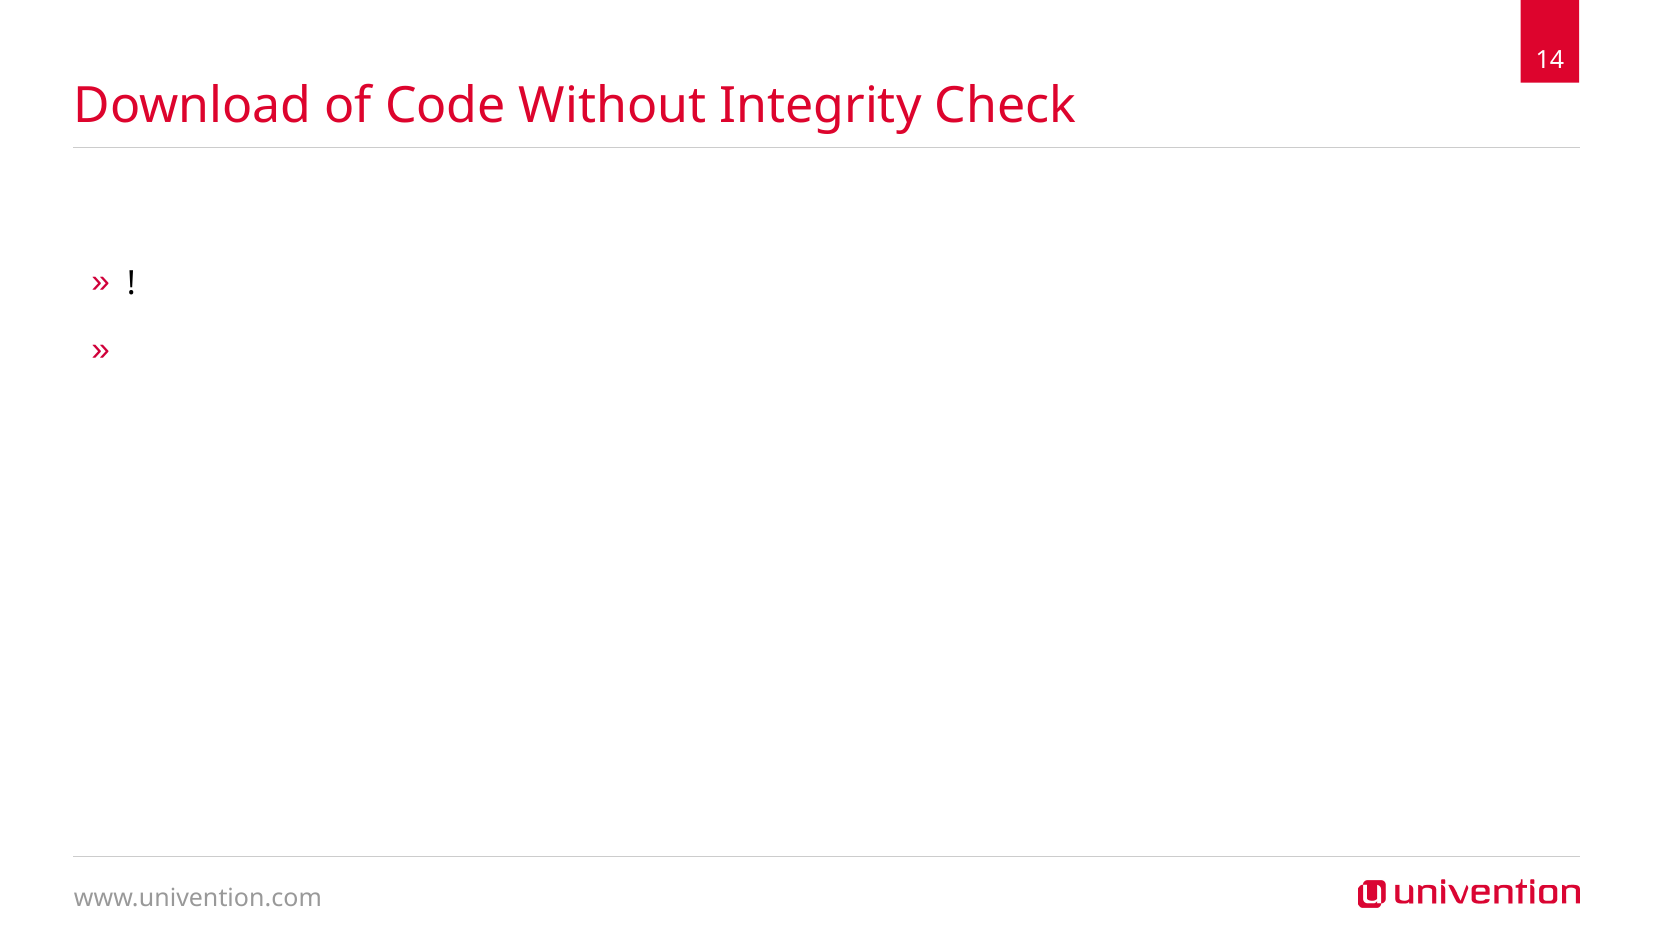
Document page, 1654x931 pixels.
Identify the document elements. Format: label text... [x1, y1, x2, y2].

picture [1358, 879, 1580, 908]
title Download of Code Without Integrity Check [73, 59, 1580, 148]
list ! [73, 236, 1580, 776]
